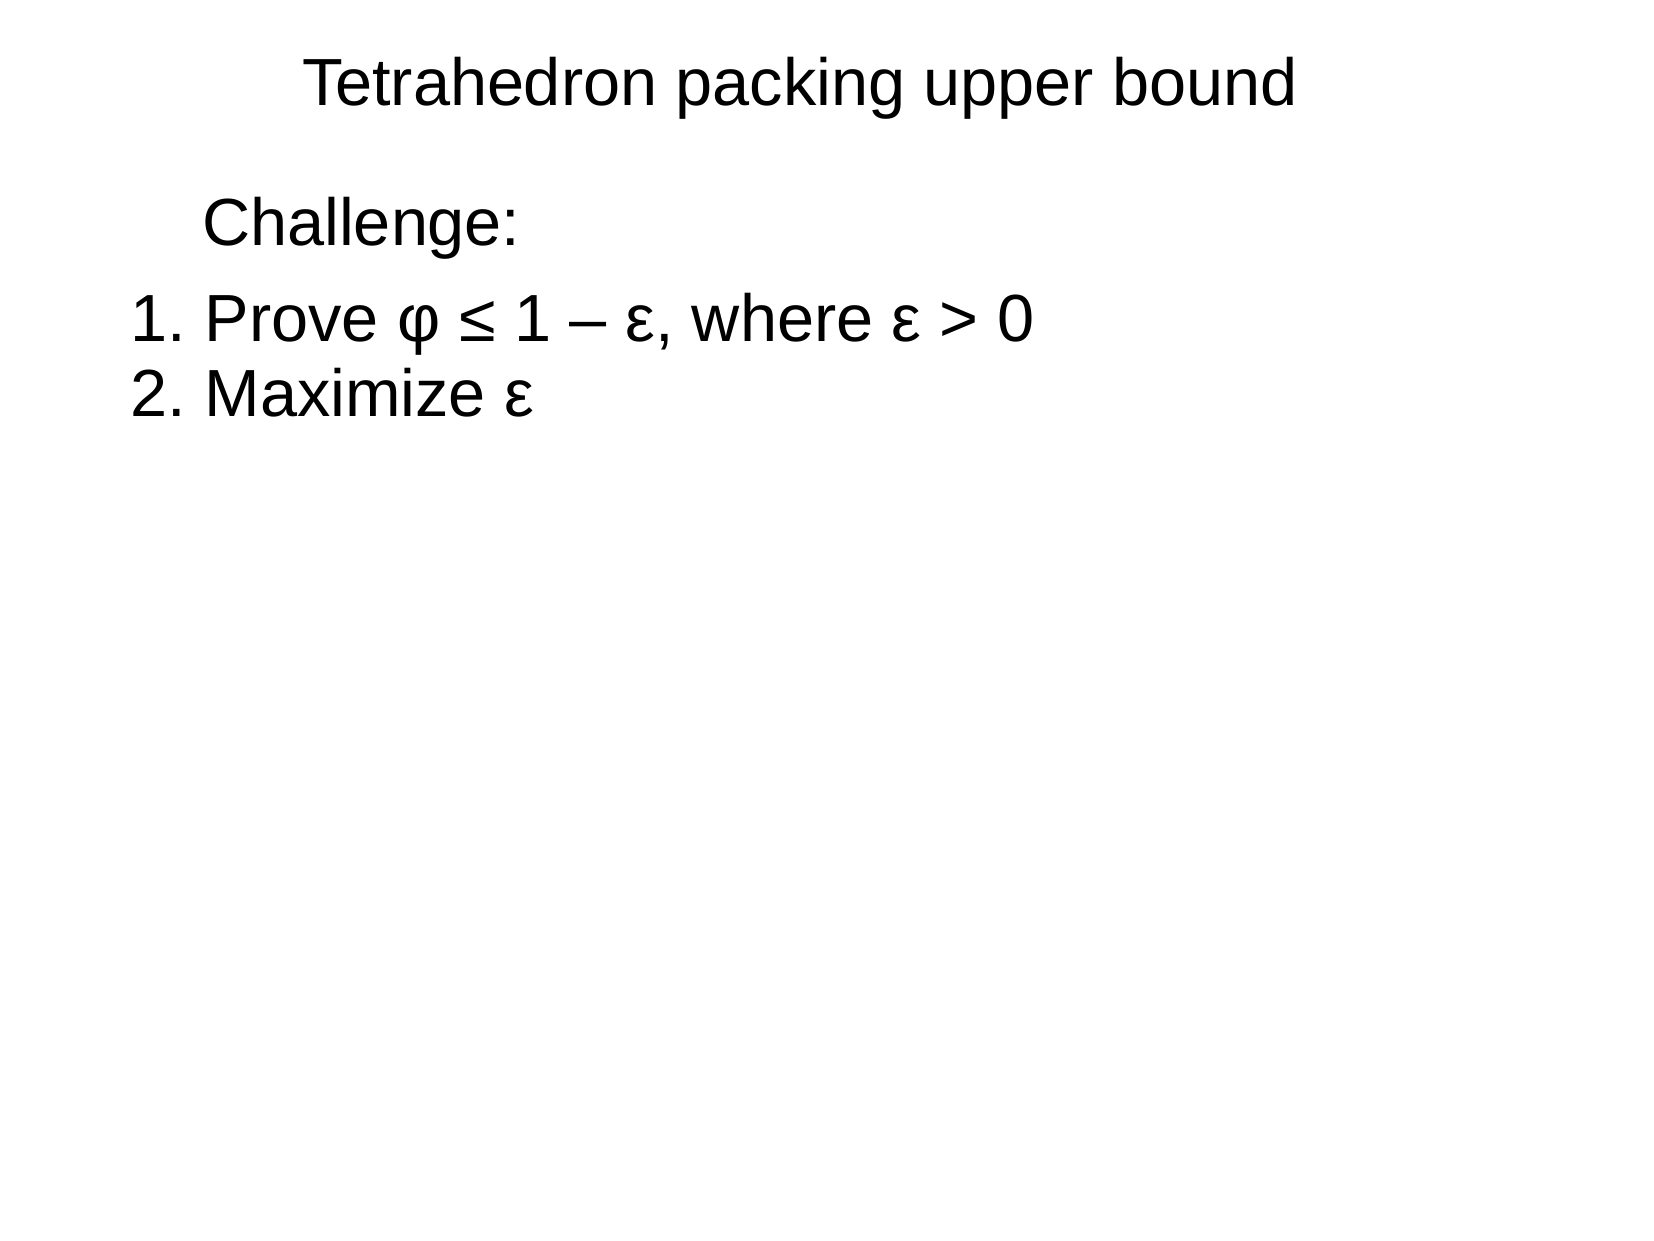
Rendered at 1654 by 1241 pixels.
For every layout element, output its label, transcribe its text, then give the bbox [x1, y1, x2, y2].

text_box Challenge: [187, 177, 976, 268]
text_box 1. Prove φ ≤ 1 – ε, where ε > 0 2. Maximize ε [116, 273, 1601, 439]
text_box Tetrahedron packing upper bound [287, 37, 1372, 128]
